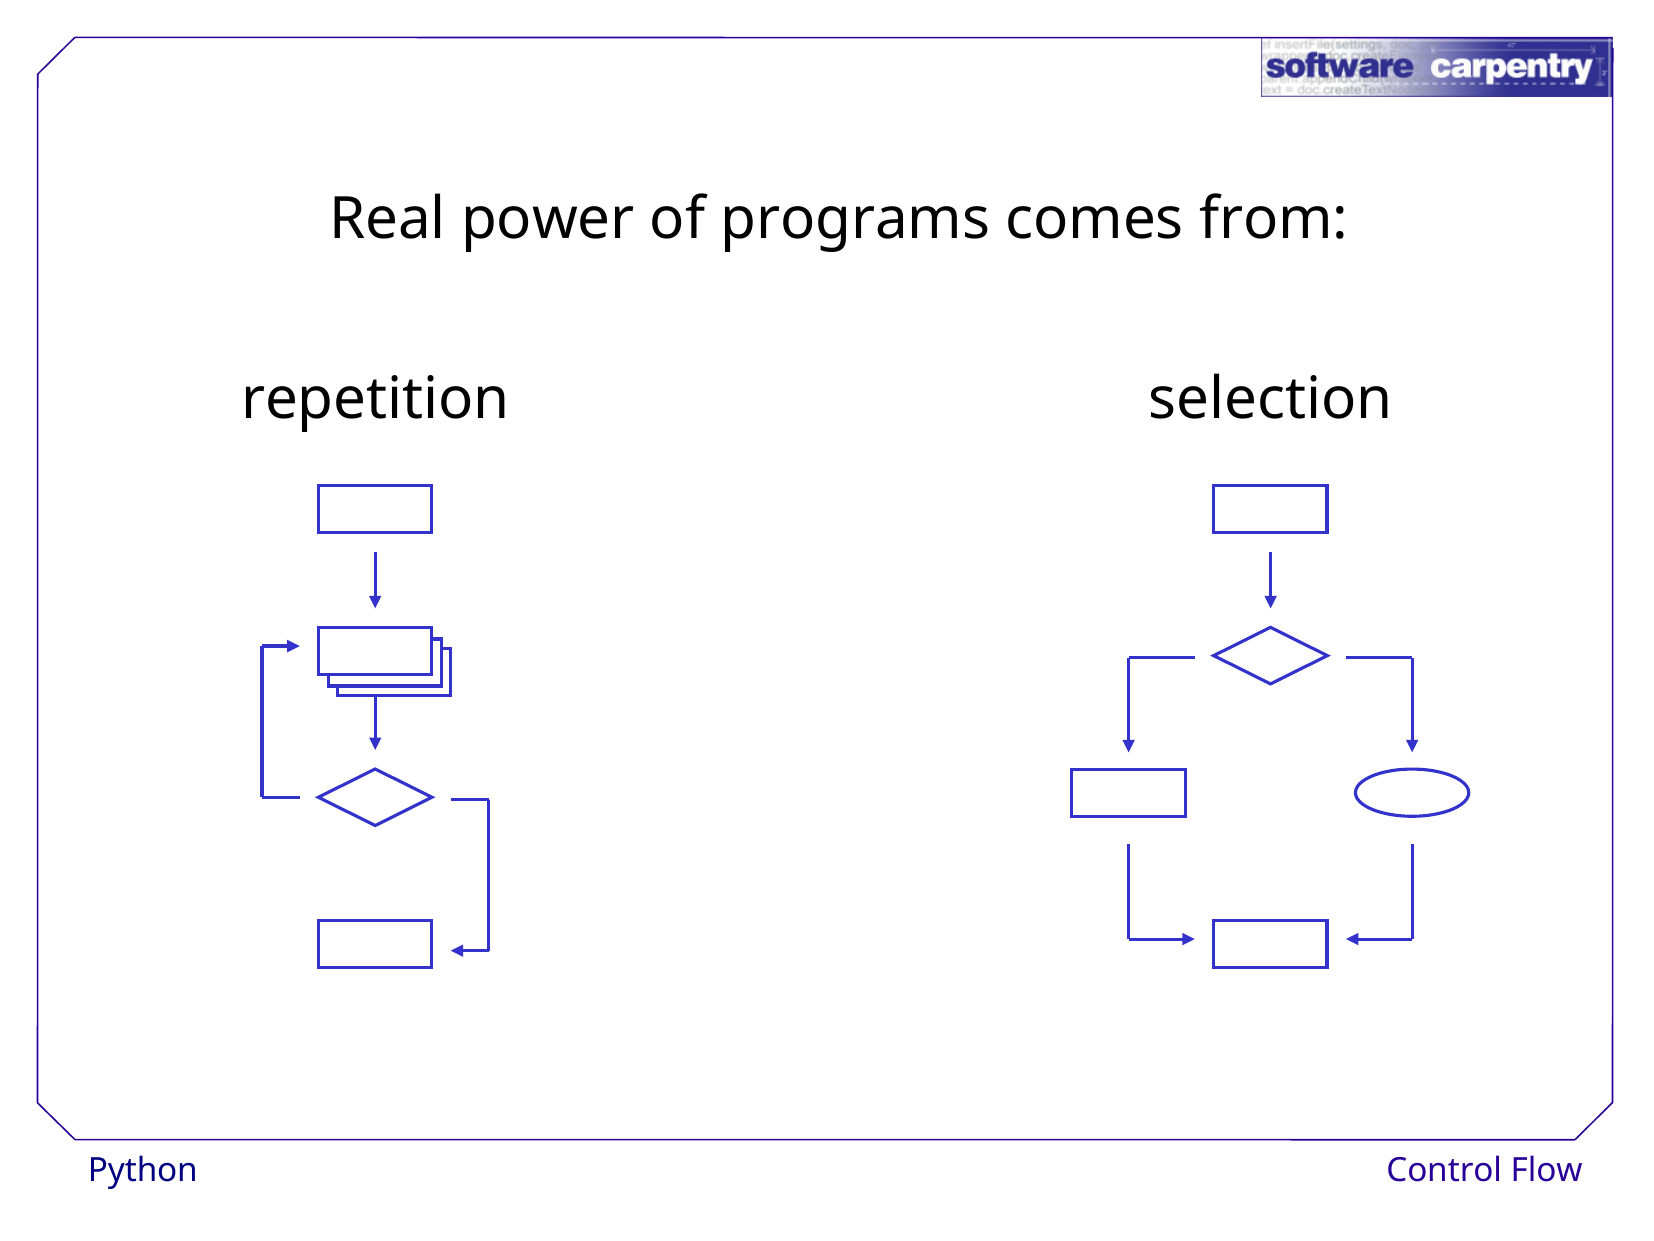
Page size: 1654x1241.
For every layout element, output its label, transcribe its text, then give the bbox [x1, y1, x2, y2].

text_box Real power of programs comes from: [151, 138, 1527, 259]
text_box [1355, 769, 1469, 817]
text_box [318, 627, 451, 696]
text_box [1213, 485, 1328, 533]
picture [1261, 39, 1613, 97]
text_box repetition [151, 317, 600, 439]
text_box selection [1058, 317, 1483, 439]
